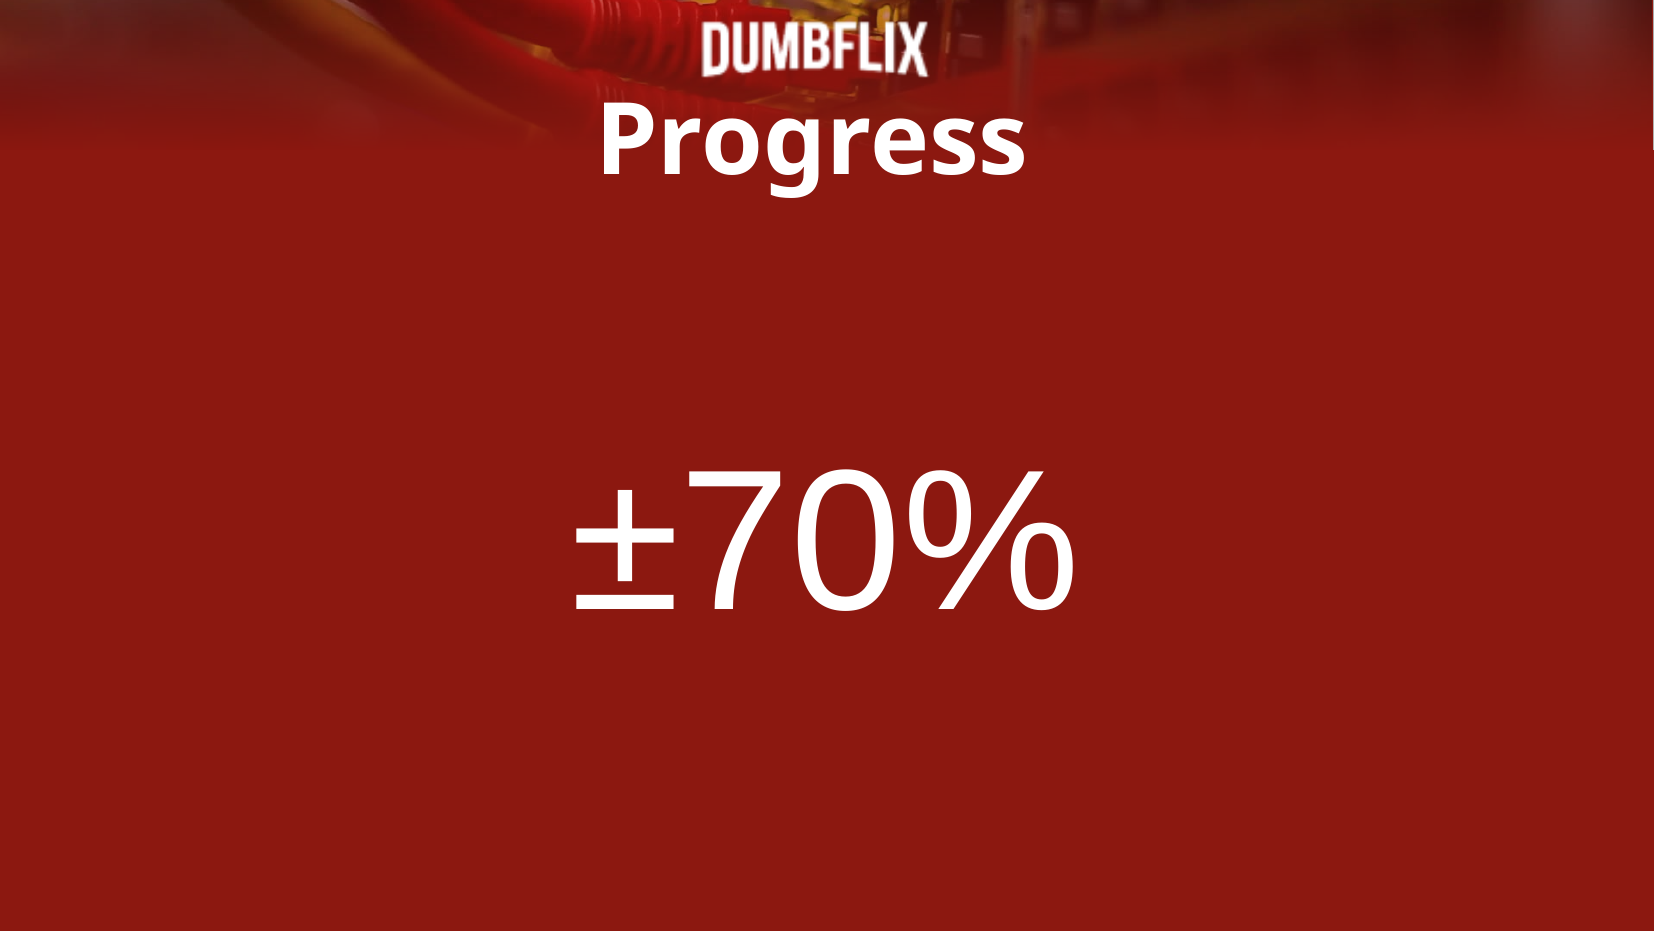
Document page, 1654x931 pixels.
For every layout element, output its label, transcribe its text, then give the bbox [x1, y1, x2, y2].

picture [696, 15, 936, 90]
text_box ±70% [0, 222, 1654, 931]
text_box [0, 0, 1653, 60]
text_box Progress [0, 60, 1654, 222]
